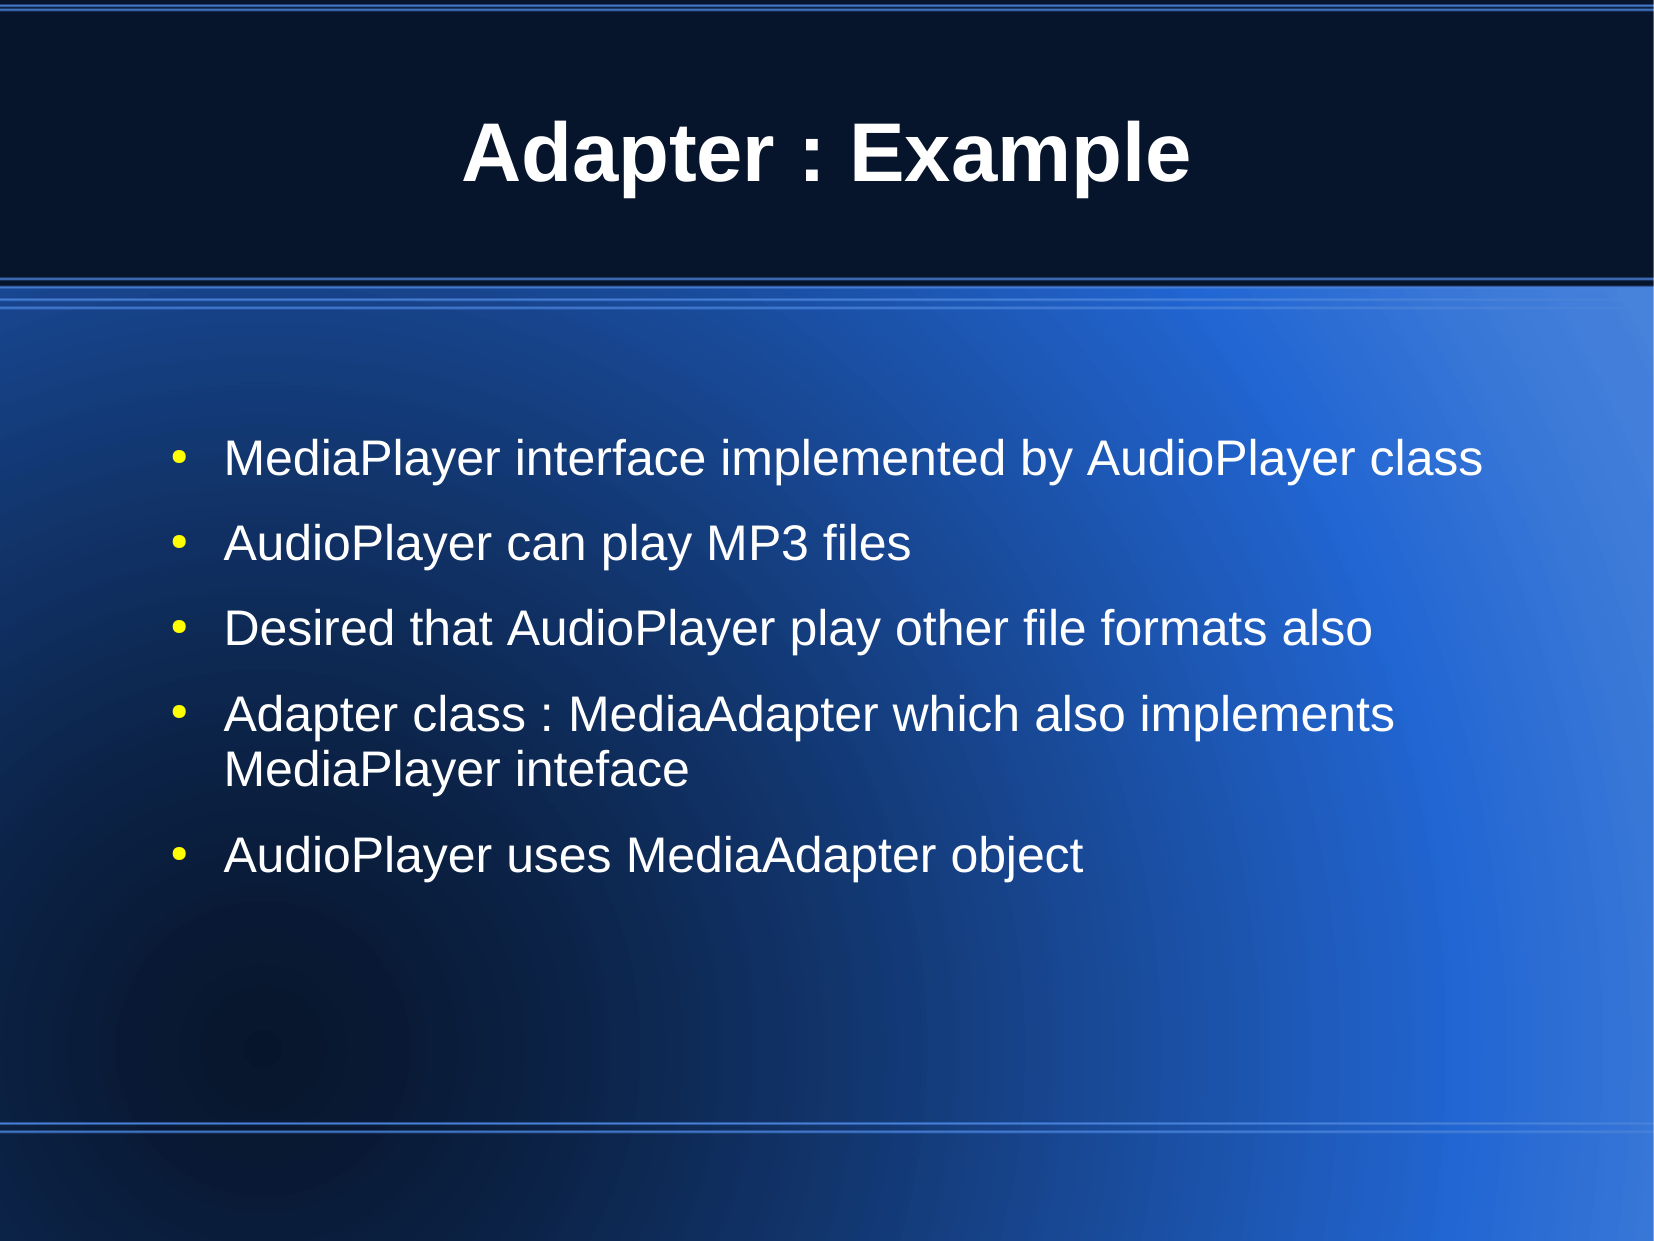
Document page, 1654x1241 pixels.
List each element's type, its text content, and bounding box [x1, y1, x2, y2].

title Adapter : Example [82, 49, 1571, 257]
picture [0, 0, 1654, 1241]
list MediaPlayer interface implemented by AudioPlayer class AudioPlayer can play MP3 files Desired that AudioPlayer play other file formats also Adapter class : MediaAdapter which also implements MediaPlayer inteface AudioPlayer uses MediaAdapter object [152, 344, 1534, 1127]
